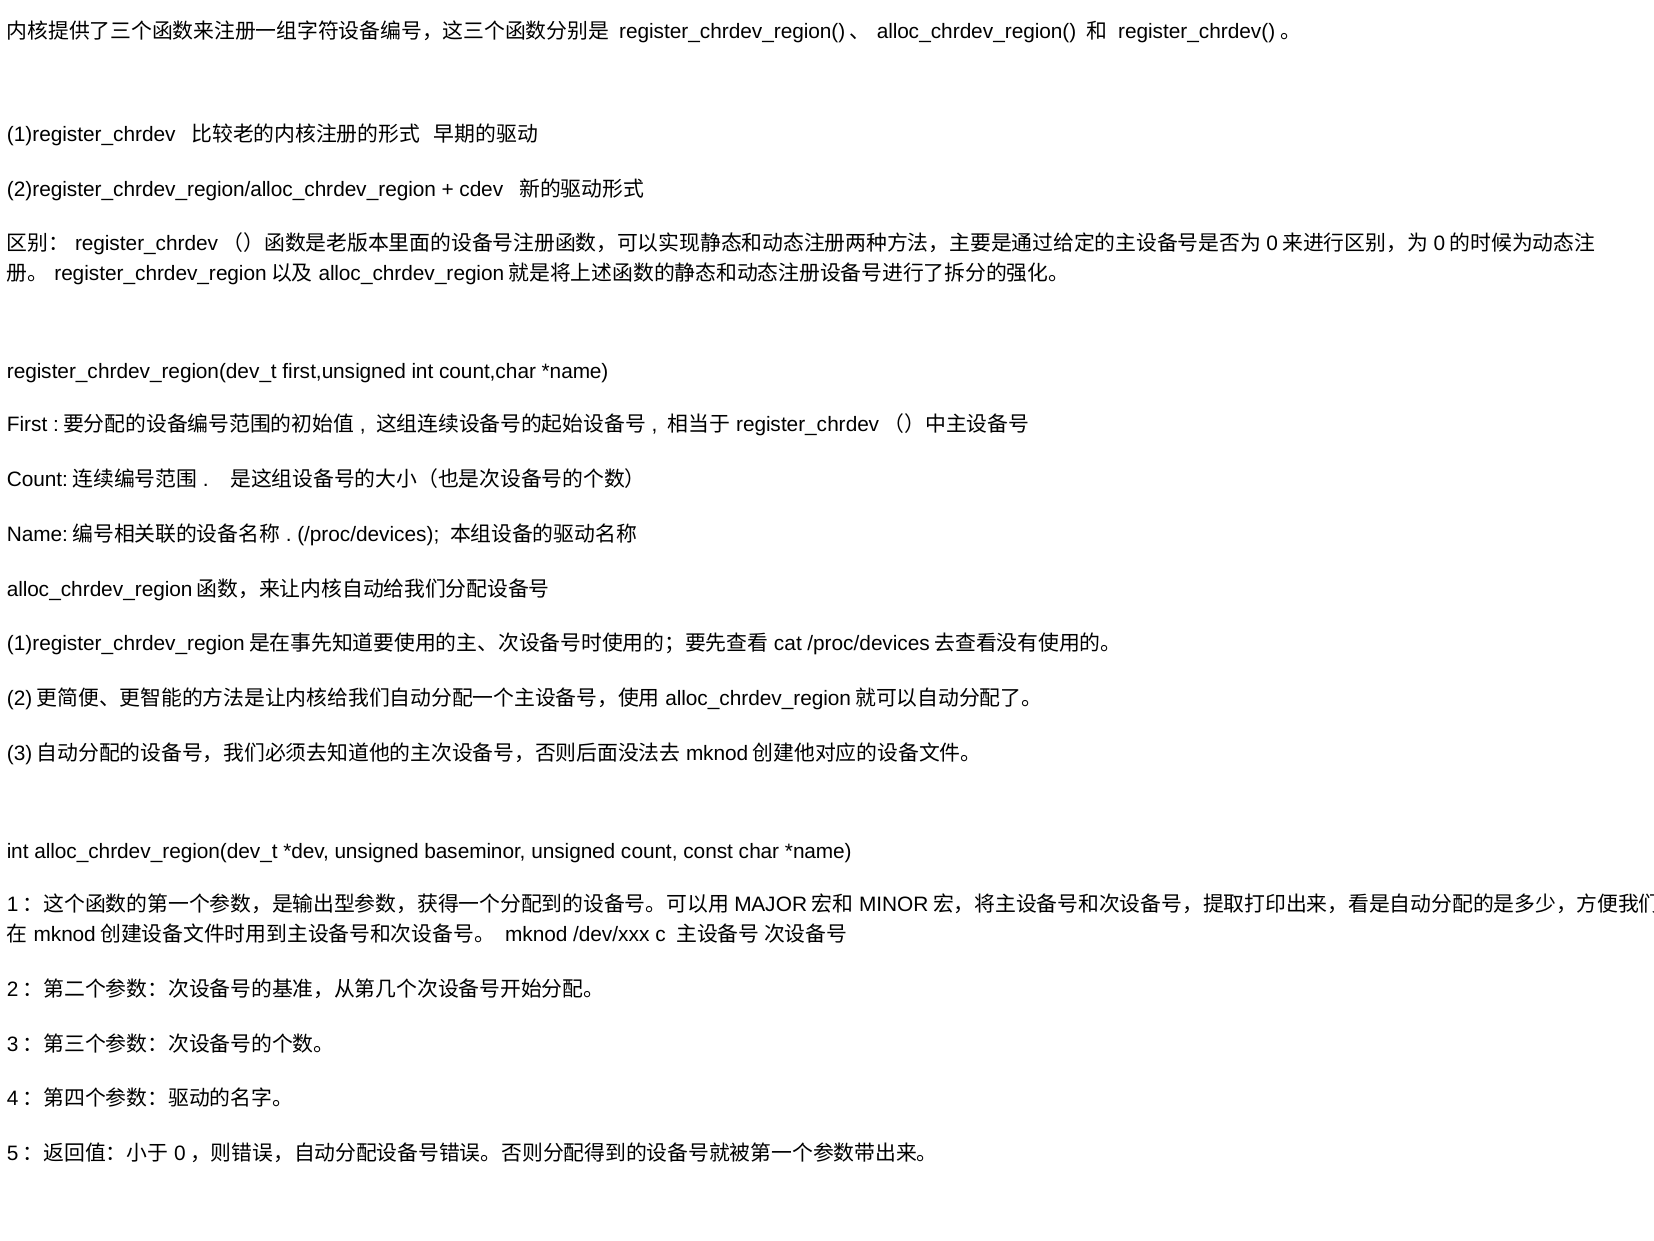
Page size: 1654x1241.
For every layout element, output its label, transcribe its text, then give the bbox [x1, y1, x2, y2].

text_box 内核提供了三个函数来注册一组字符设备编号，这三个函数分别是 register_chrdev_region()、alloc_chrdev_region() 和 register_chrdev()。 (1)register_chrdev 比较老的内核注册的形式 早期的驱动 (2)register_chrdev_region/alloc_chrdev_region + cdev 新的驱动形式 区别：register_chrdev（）函数是老版本里面的设备号注册函数，可以实现静态和动态注册两种方法，主要是通过给定的主设备号是否为0来进行区别，为0的时候为动态注册。register_chrdev_region以及alloc_chrdev_region就是将上述函数的静态和动态注册设备号进行了拆分的强化。 register_chrdev_region(dev_t first,unsigned int count,char *name) First :要分配的设备编号范围的初始值, 这组连续设备号的起始设备号, 相当于register_chrdev（）中主设备号 Count:连续编号范围. 是这组设备号的大小（也是次设备号的个数） Name:编号相关联的设备名称. (/proc/devices); 本组设备的驱动名称 alloc_chrdev_region函数，来让内核自动给我们分配设备号 (1)register_chrdev_region是在事先知道要使用的主、次设备号时使用的；要先查看cat /proc/devices去查看没有使用的。 (2)更简便、更智能的方法是让内核给我们自动分配一个主设备号，使用alloc_chrdev_region就可以自动分配了。 (3)自动分配的设备号，我们必须去知道他的主次设备号，否则后面没法去mknod创建他对应的设备文件。 int alloc_chrdev_region(dev_t *dev, unsigned baseminor, unsigned count, const char *name) 1：这个函数的第一个参数，是输出型参数，获得一个分配到的设备号。可以用MAJOR宏和MINOR宏，将主设备号和次设备号，提取打印出来，看是自动分配的是多少，方便我们在mknod创建设备文件时用到主设备号和次设备号。 mknod /dev/xxx c 主设备号 次设备号 2：第二个参数：次设备号的基准，从第几个次设备号开始分配。 3：第三个参数：次设备号的个数。 4：第四个参数：驱动的名字。 5：返回值：小于0，则错误，自动分配设备号错误。否则分配得到的设备号就被第一个参数带出来。 [0, 6, 1654, 1241]
